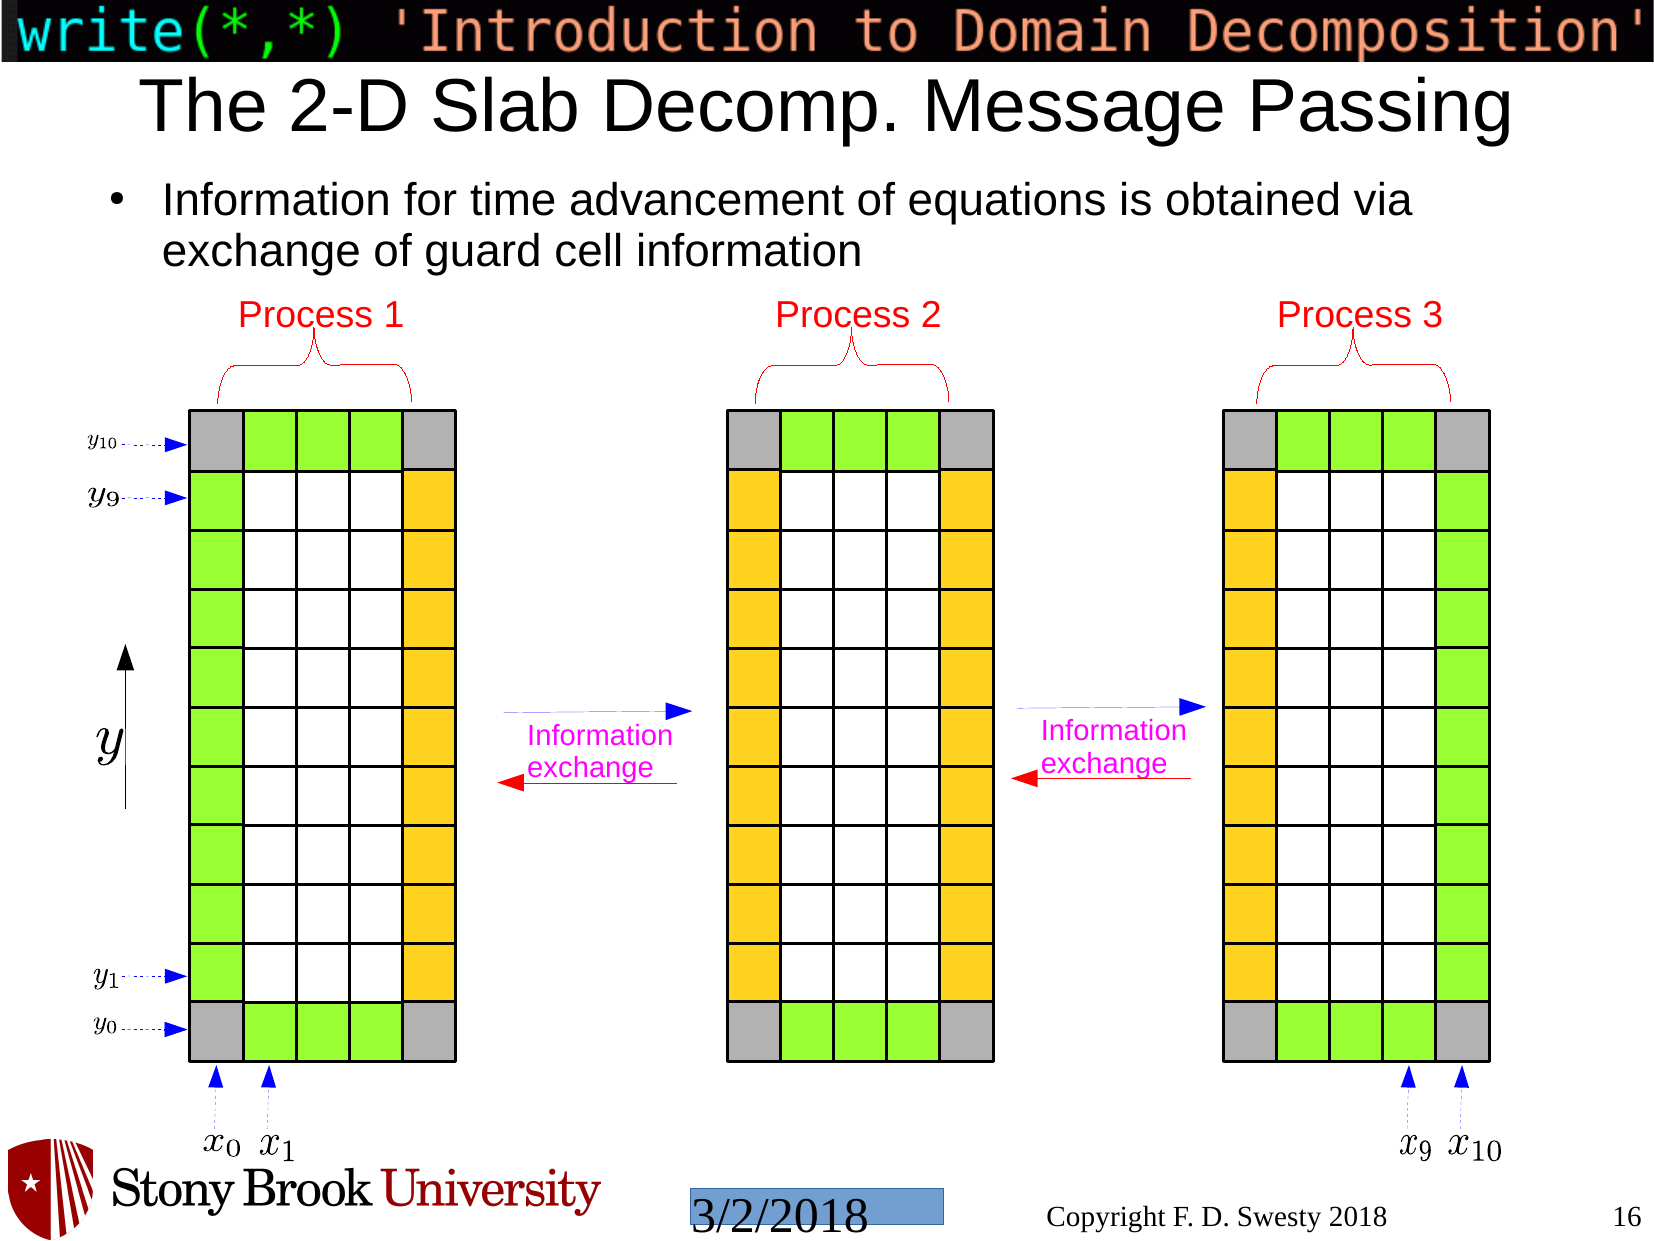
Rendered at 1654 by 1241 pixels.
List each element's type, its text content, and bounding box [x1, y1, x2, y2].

text_box [87, 487, 121, 508]
text_box Process 1 [223, 285, 431, 343]
text_box [1447, 1134, 1503, 1162]
title The 2-D Slab Decomp. Message Passing [82, 2, 1571, 210]
text_box Process 2 [760, 285, 969, 343]
text_box Information exchange [1026, 708, 1203, 788]
list Information for time advancement of equations is obtained via exchange of guard cell information [90, 173, 1580, 1116]
text_box [258, 1134, 297, 1162]
text_box [94, 727, 126, 766]
text_box [92, 1017, 118, 1035]
text_box [1223, 410, 1490, 1062]
text_box [1398, 1134, 1433, 1162]
text_box [202, 1134, 242, 1157]
text_box [727, 410, 994, 1062]
text_box [87, 434, 118, 450]
text_box Process 3 [1262, 285, 1470, 343]
text_box Information exchange [512, 712, 689, 792]
picture [1, 0, 1654, 62]
text_box [189, 410, 456, 1062]
text_box [92, 968, 120, 990]
picture [8, 1139, 601, 1240]
